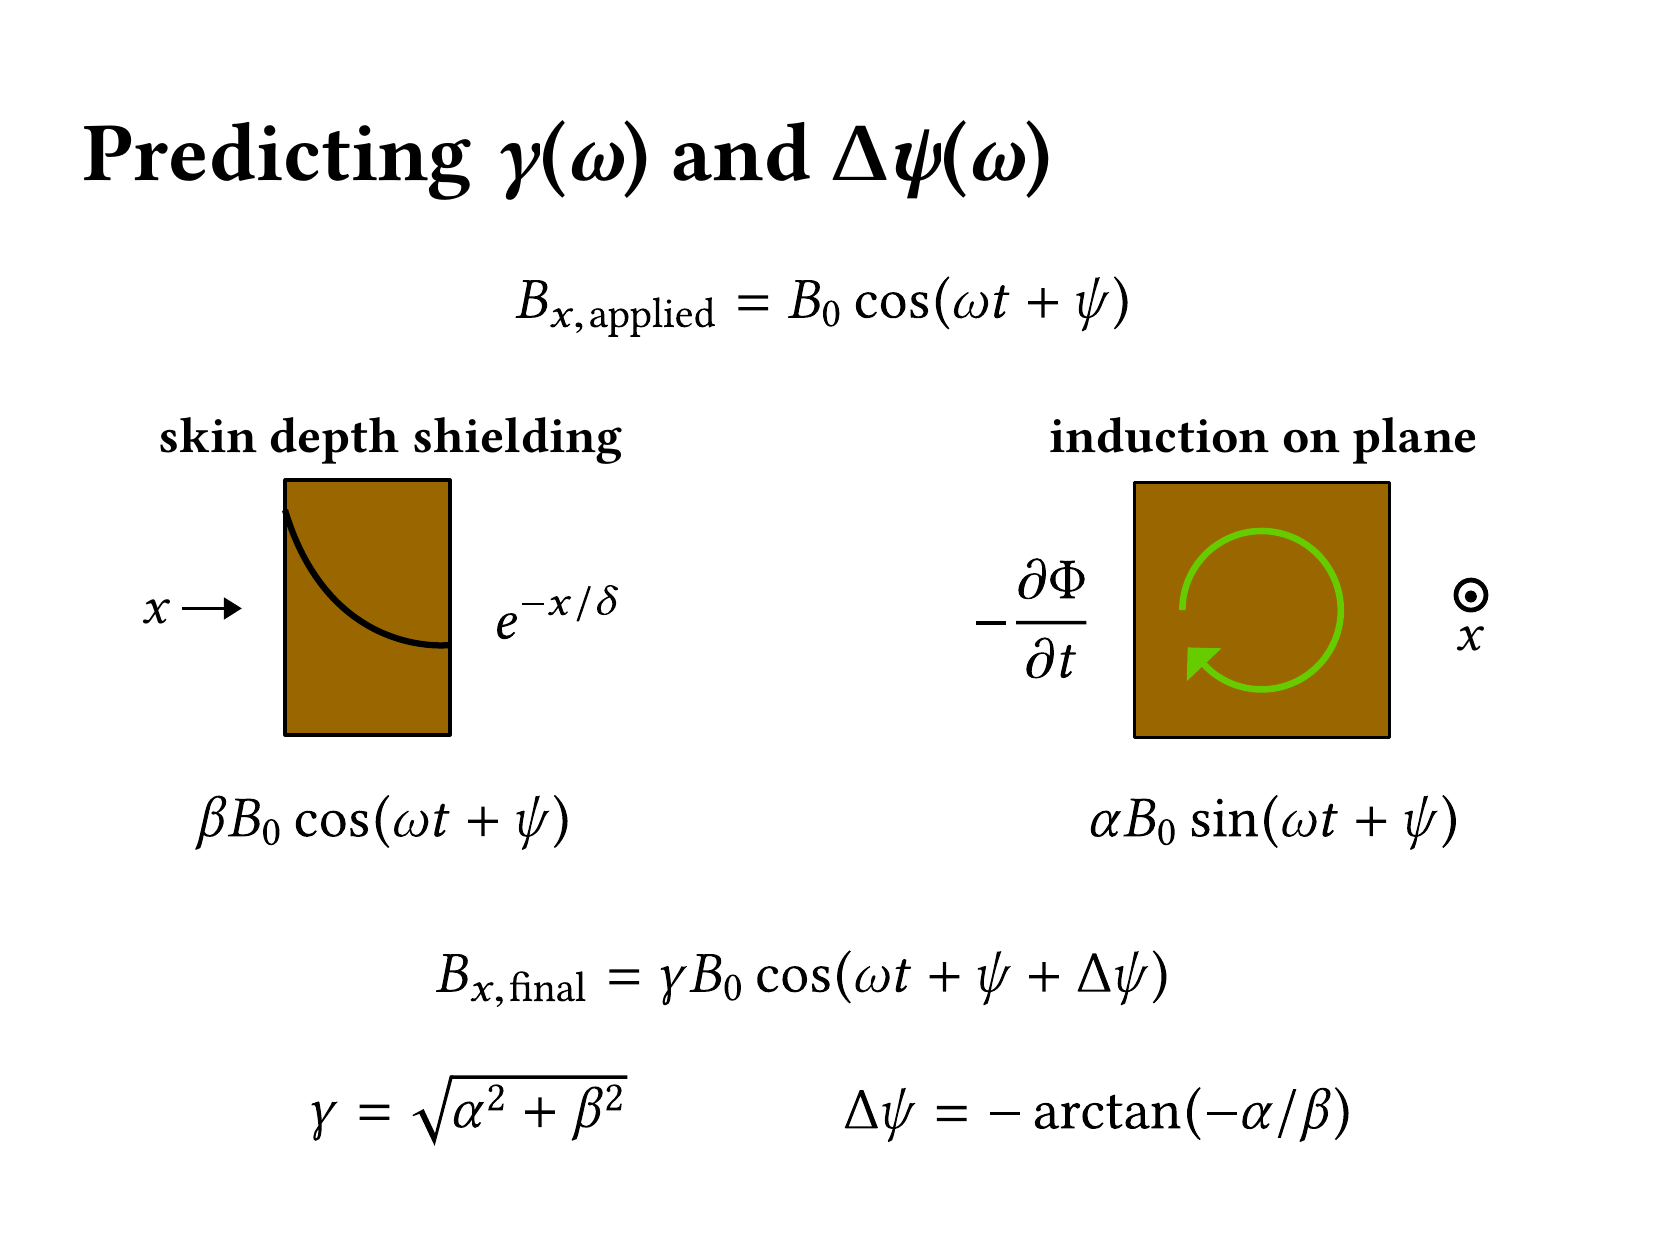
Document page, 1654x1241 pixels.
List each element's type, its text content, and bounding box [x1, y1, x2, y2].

text_box x [1440, 595, 1486, 672]
text_box x [126, 567, 172, 645]
text_box [435, 950, 1169, 1008]
text_box [514, 276, 1130, 337]
text_box [305, 1075, 628, 1146]
text_box [195, 795, 571, 850]
text_box [1465, 590, 1477, 595]
text_box [842, 1087, 1352, 1143]
text_box induction on plane [1035, 400, 1494, 472]
text_box skin depth shielding [143, 400, 637, 472]
text_box [1087, 795, 1459, 850]
title Predicting γ(ω) and Δψ(ω) [82, 49, 1571, 257]
text_box [492, 585, 619, 640]
text_box [285, 524, 451, 736]
text_box [285, 480, 451, 645]
text_box [1134, 482, 1390, 738]
text_box [972, 558, 1087, 679]
